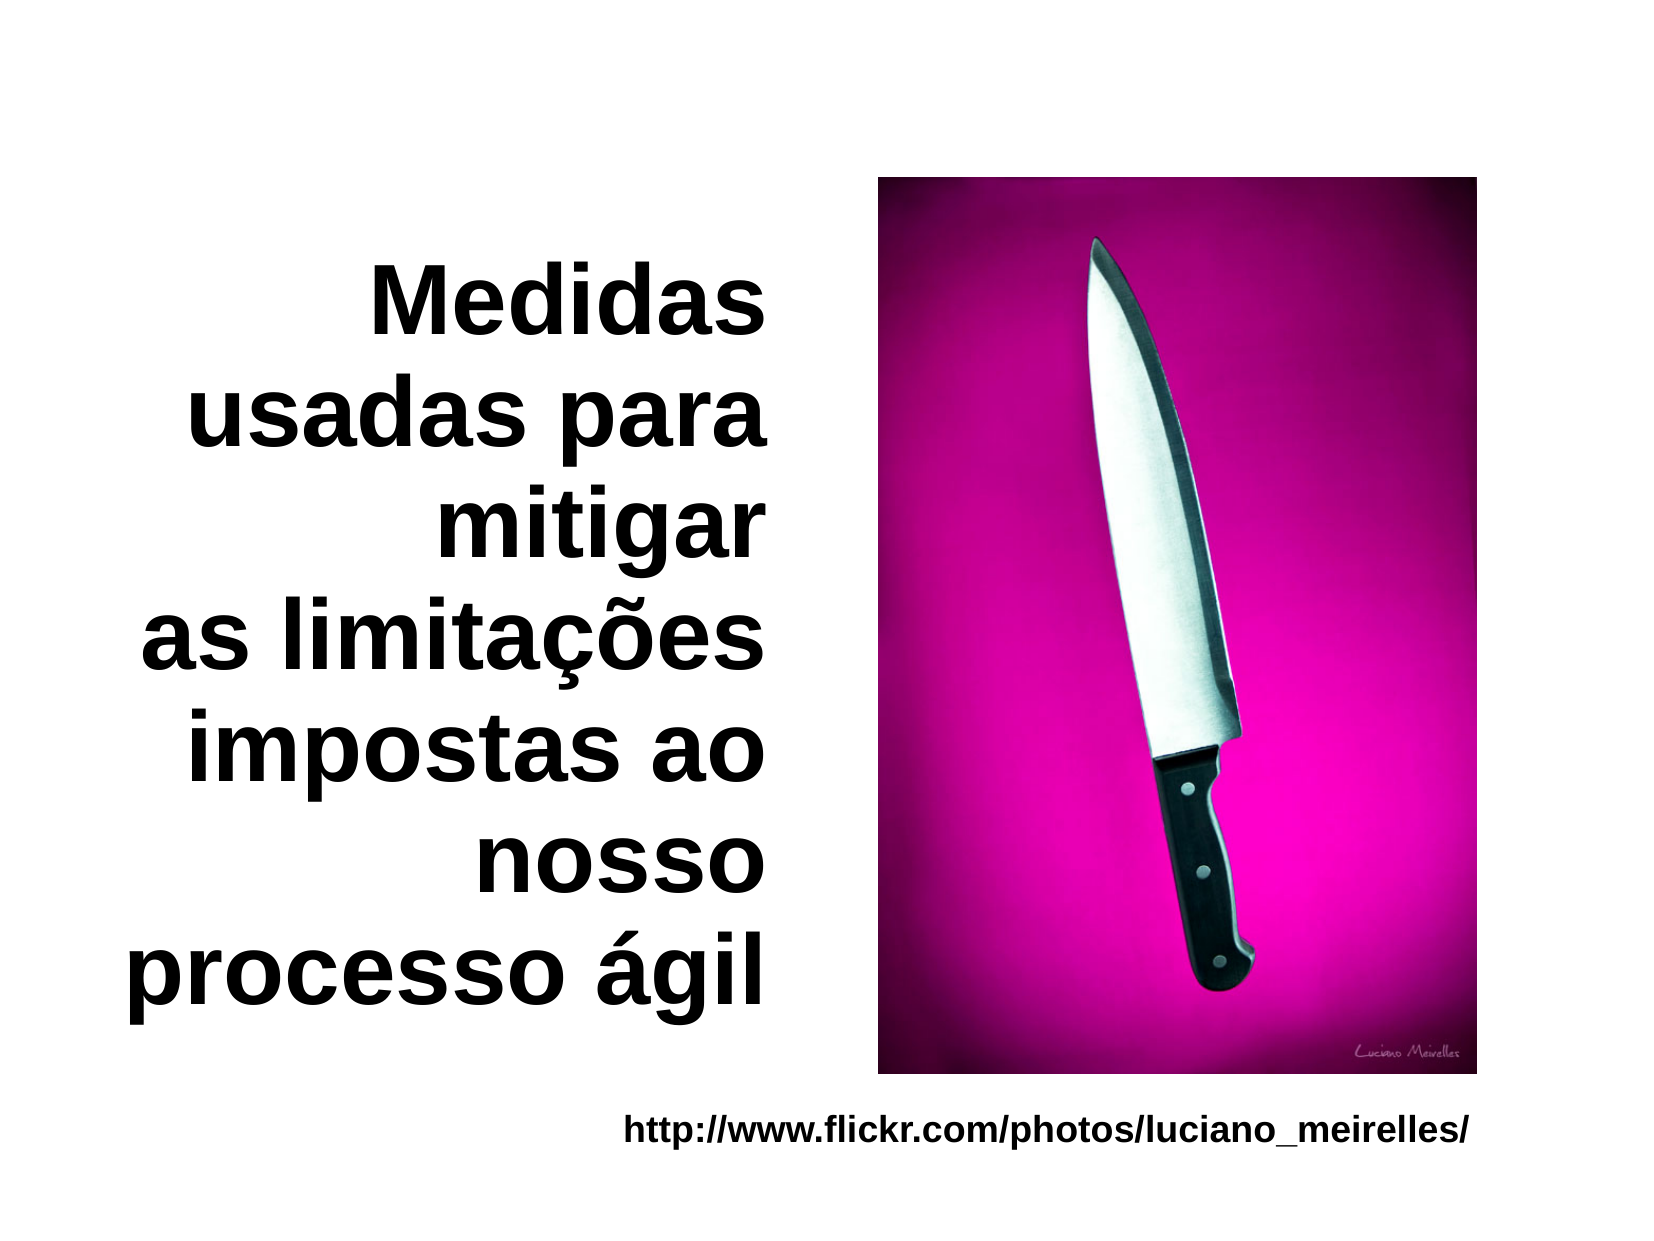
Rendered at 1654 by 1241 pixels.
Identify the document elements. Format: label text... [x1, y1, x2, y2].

text_box http://www.flickr.com/photos/luciano_meirelles/ [608, 1100, 1495, 1158]
title Medidas usadas para mitigar as limitações impostas ao nosso processo ágil [82, 88, 768, 1182]
picture [878, 177, 1477, 1074]
